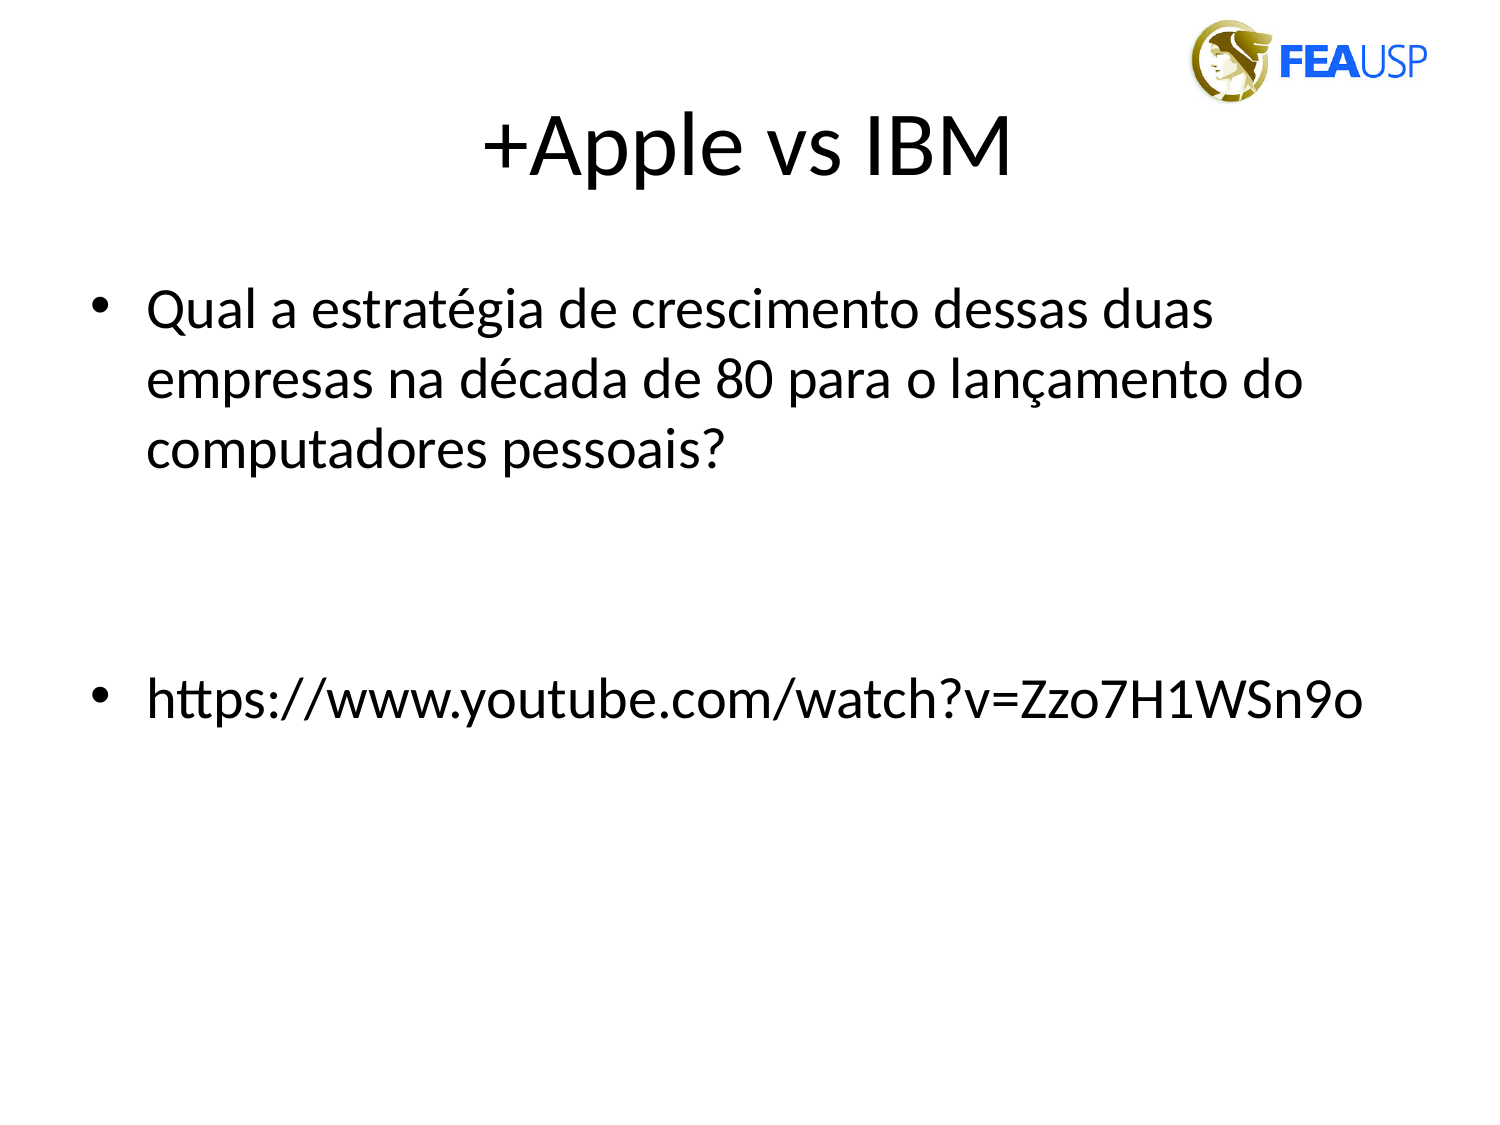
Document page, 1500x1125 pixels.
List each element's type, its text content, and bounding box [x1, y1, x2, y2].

list Qual a estratégia de crescimento dessas duas empresas na década de 80 para o lançamento do computadores pessoais? https://www.youtube.com/watch?v=Zzo7H1WSn9o [75, 262, 1425, 875]
title +Apple vs IBM [75, 45, 1425, 233]
picture [1187, 19, 1427, 105]
